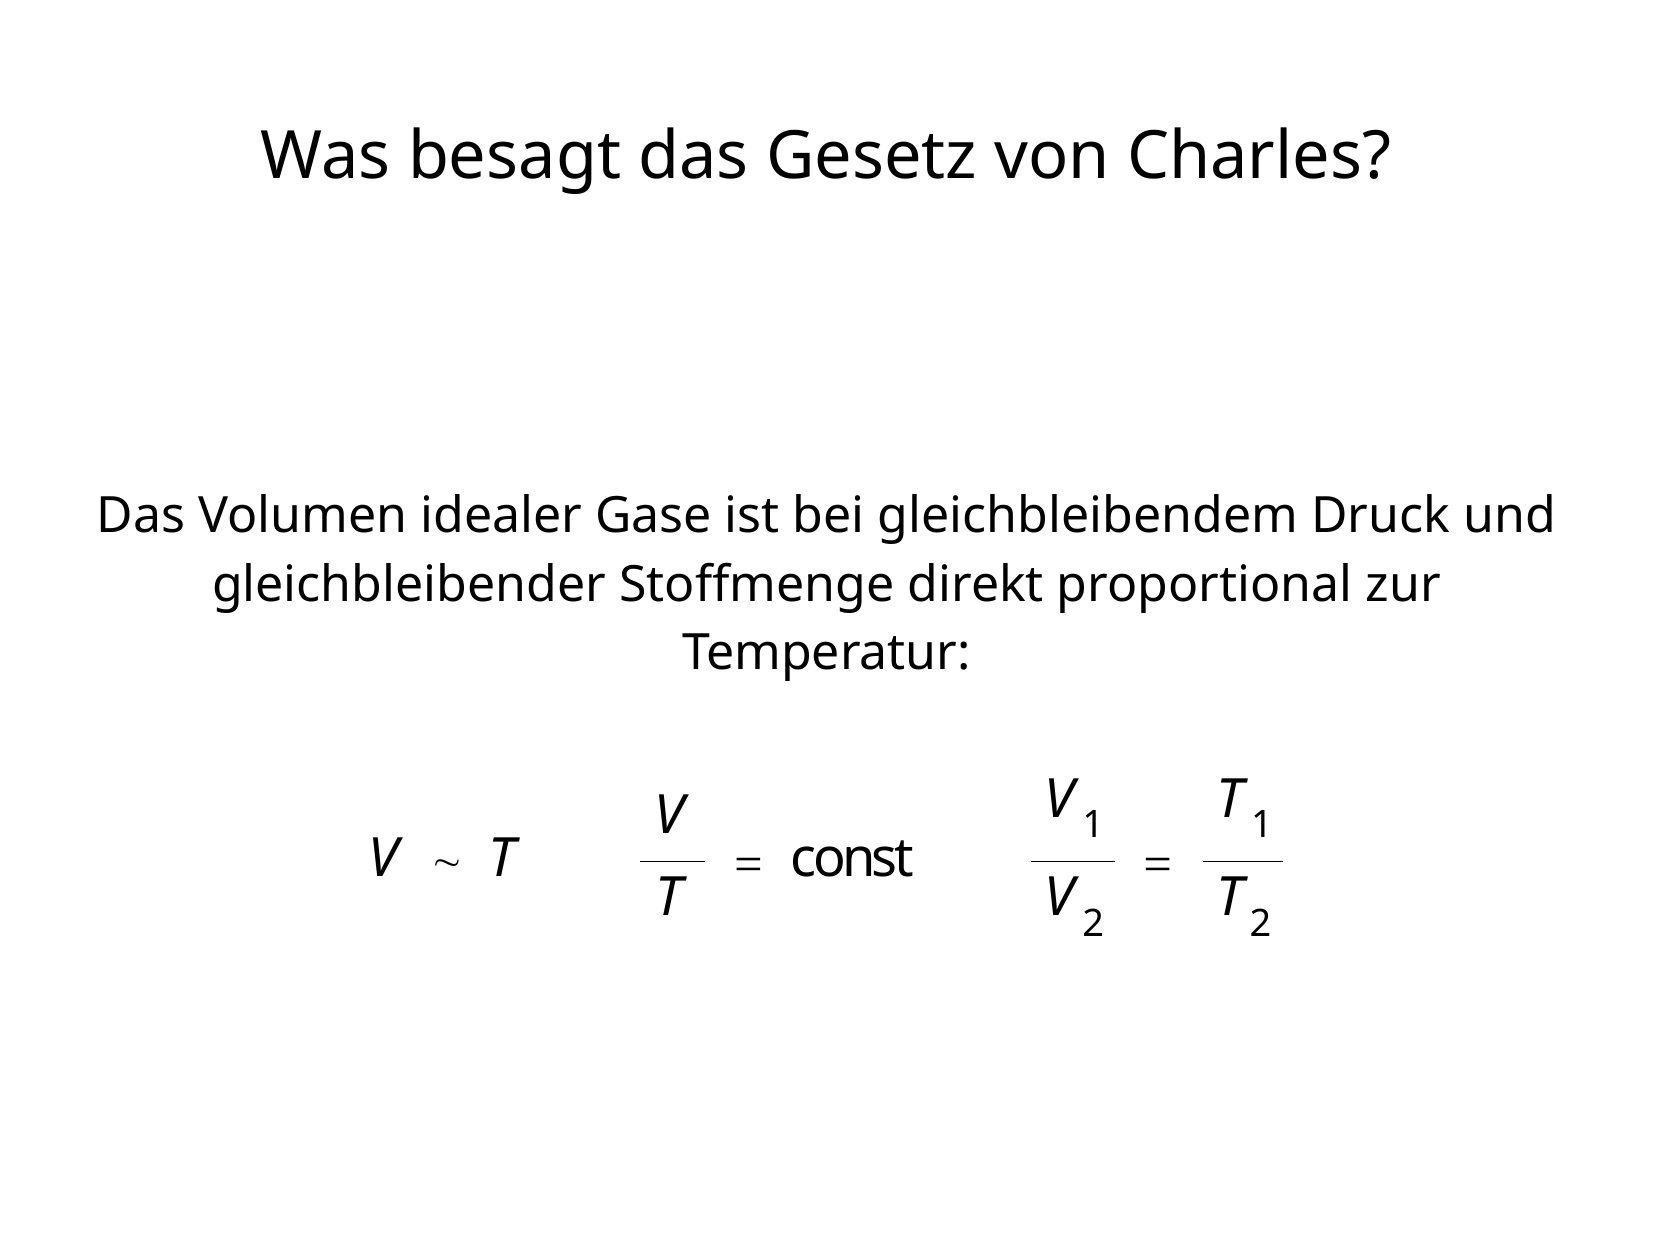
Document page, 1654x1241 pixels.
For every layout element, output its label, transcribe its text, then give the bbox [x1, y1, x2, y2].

subtitle Das Volumen idealer Gase ist bei gleichbleibendem Druck und gleichbleibender Stoffmenge direkt proportional zur Temperatur: [82, 290, 1571, 1010]
title Was besagt das Gesetz von Charles? [82, 49, 1571, 257]
chart [362, 765, 1292, 947]
